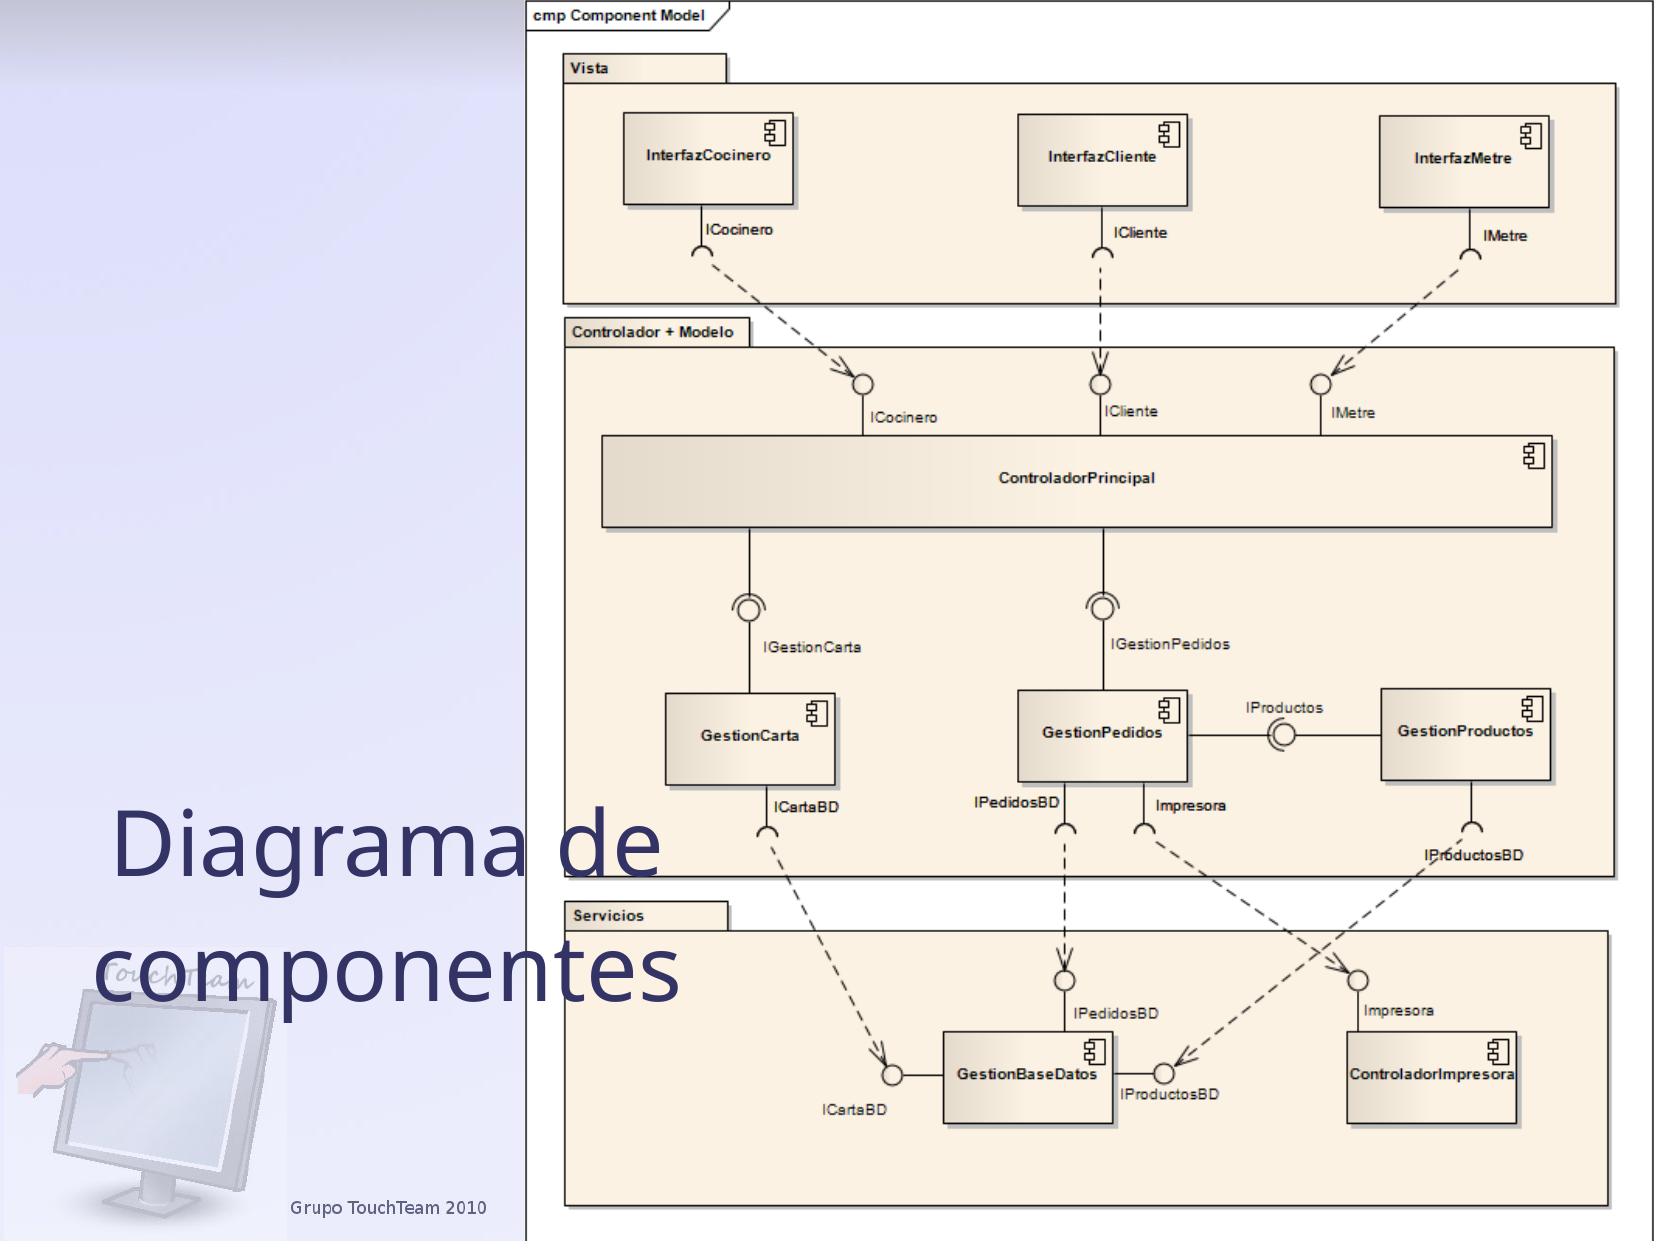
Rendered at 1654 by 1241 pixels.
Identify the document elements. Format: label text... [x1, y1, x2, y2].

picture [0, 0, 1654, 1241]
title Diagrama de componentes [59, 742, 715, 1063]
